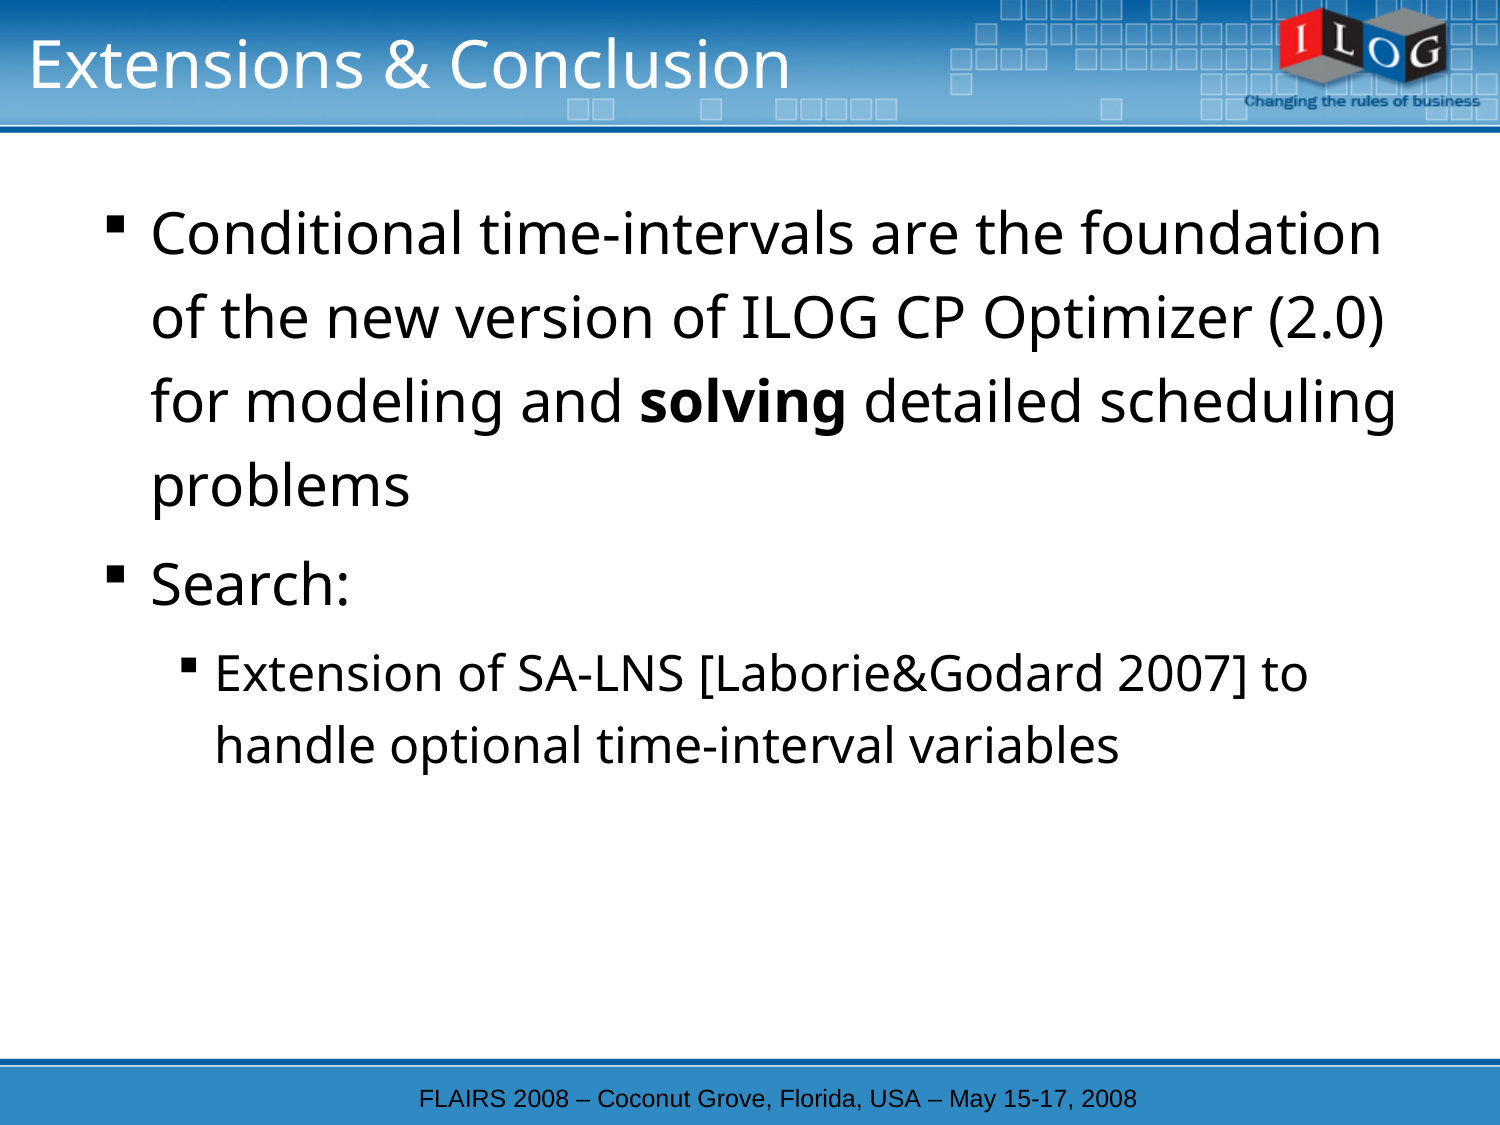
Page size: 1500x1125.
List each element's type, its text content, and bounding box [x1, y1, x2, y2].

picture [0, 0, 1500, 1125]
title Extensions & Conclusion [12, 0, 1300, 144]
list Conditional time-intervals are the foundation of the new version of ILOG CP Optimizer (2.0) for modeling and solving detailed scheduling problems Search: Extension of SA-LNS [Laborie&Godard 2007] to handle optional time-interval variables [87, 174, 1463, 1000]
